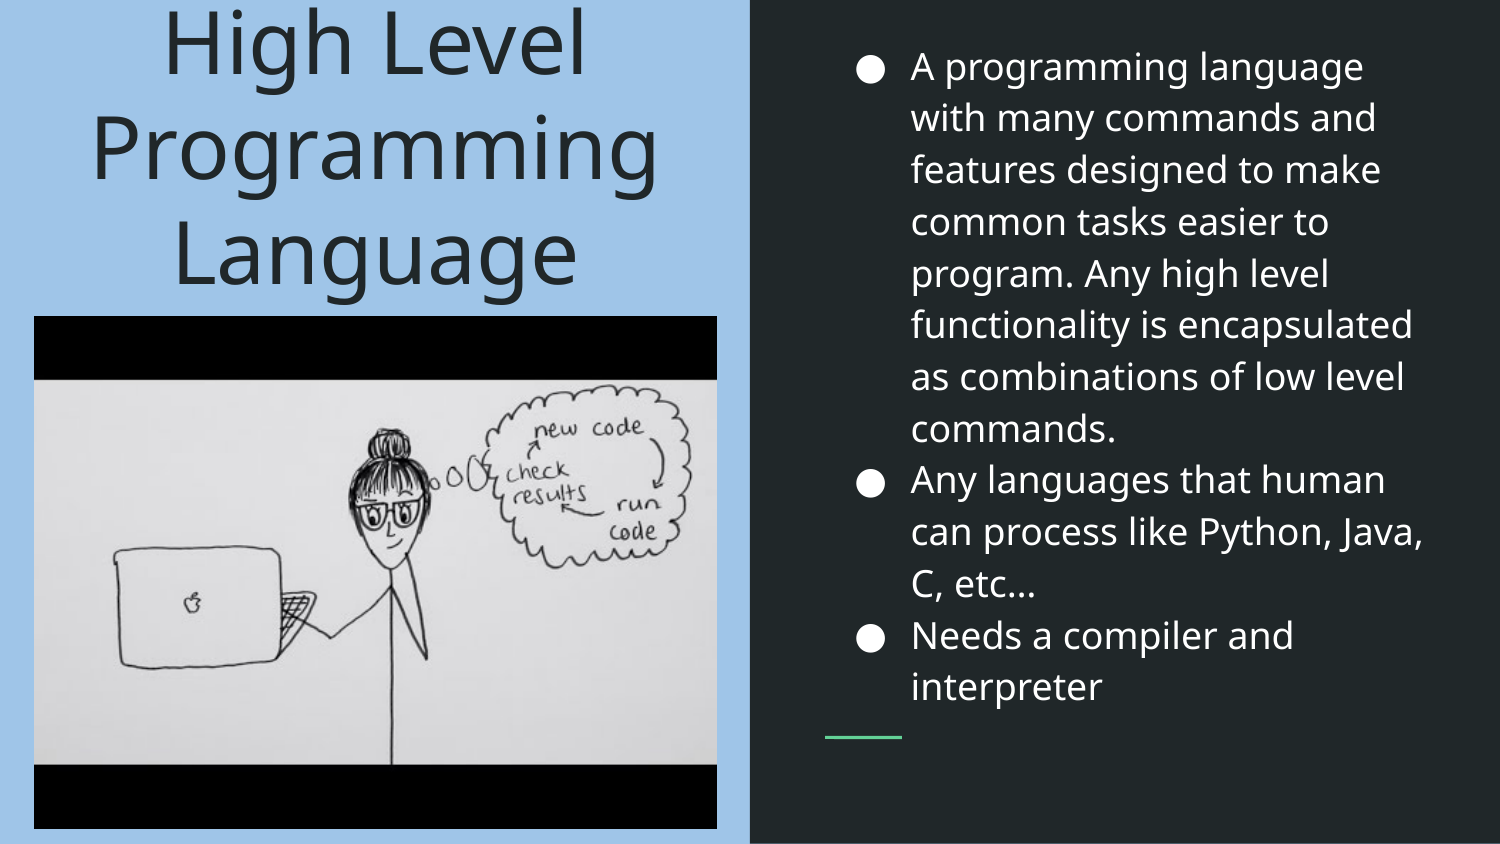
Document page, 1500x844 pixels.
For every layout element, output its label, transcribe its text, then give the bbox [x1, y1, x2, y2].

list A programming language with many commands and features designed to make common tasks easier to program. Any high level functionality is encapsulated as combinations of low level commands. Any languages that human can process like Python, Java, C, etc… Needs a compiler and interpreter [820, 69, 1450, 676]
title High Level Programming Language [43, 69, 708, 316]
picture [34, 316, 717, 829]
